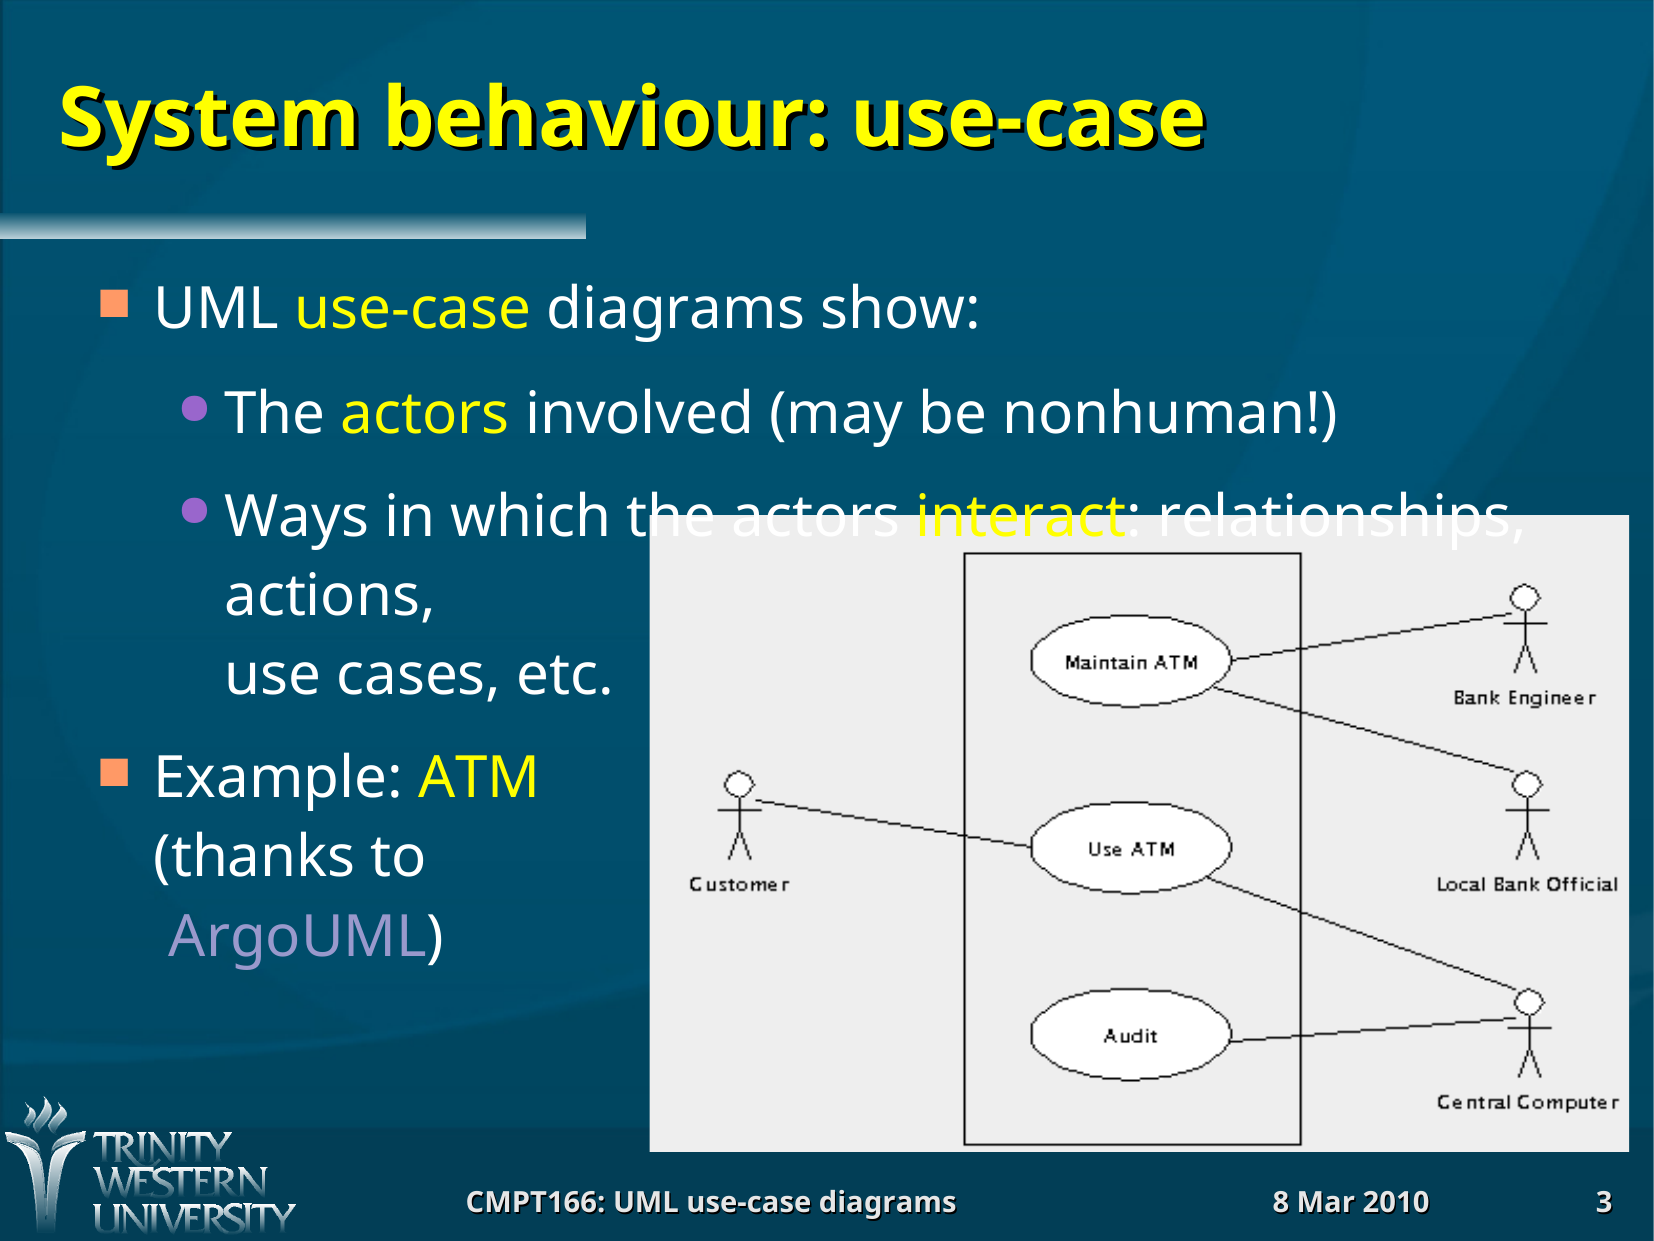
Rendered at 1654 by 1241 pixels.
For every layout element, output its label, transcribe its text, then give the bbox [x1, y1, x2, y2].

title System behaviour: use-case [59, 19, 1548, 208]
list UML use-case diagrams show: The actors involved (may be nonhuman!) Ways in which the actors interact: relationships, actions, use cases, etc. Example: ATM (thanks to ArgoUML) [82, 266, 1571, 1109]
picture [650, 516, 1654, 1151]
picture [38, 1227, 54, 1232]
